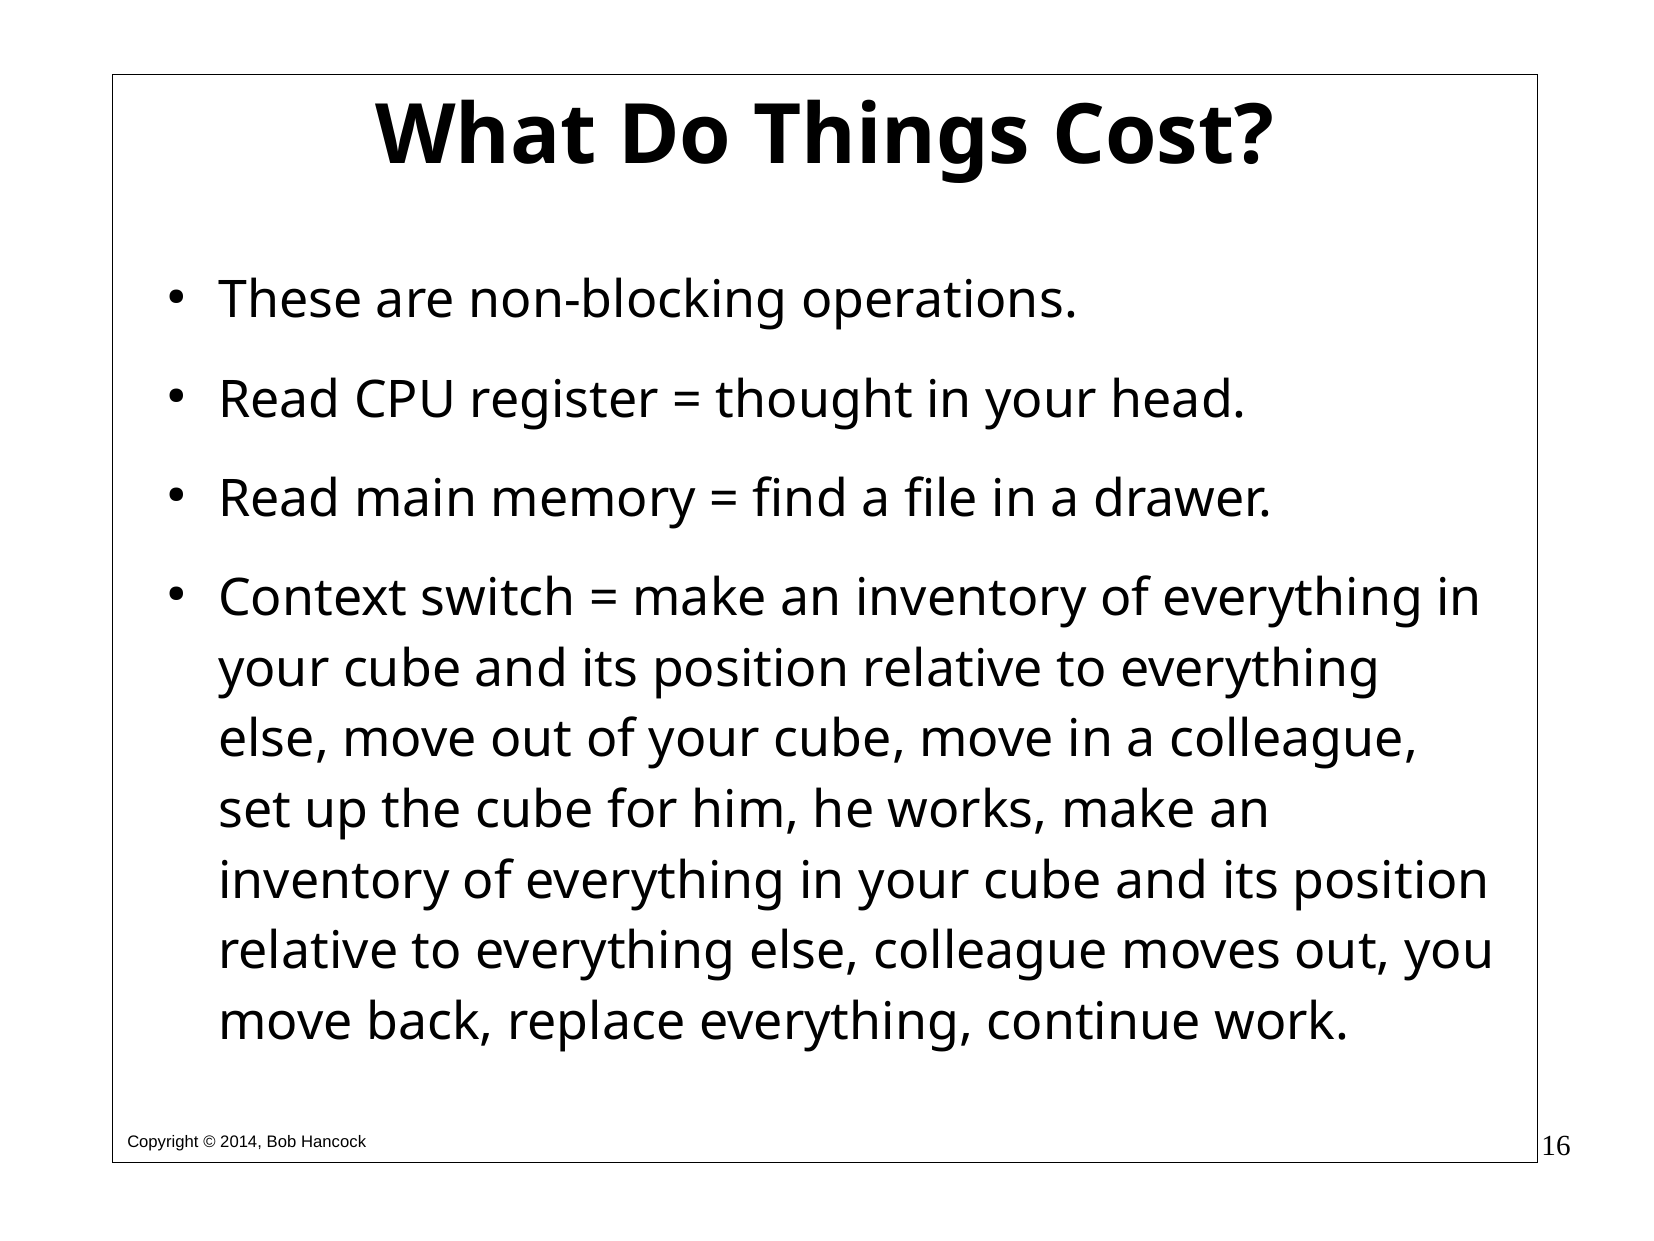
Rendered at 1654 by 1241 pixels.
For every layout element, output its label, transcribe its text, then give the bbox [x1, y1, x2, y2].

list These are non-blocking operations. Read CPU register = thought in your head. Read main memory = find a file in a drawer. Context switch = make an inventory of everything in your cube and its position relative to everything else, move out of your cube, move in a colleague, set up the cube for him, he works, make an inventory of everything in your cube and its position relative to everything else, colleague moves out, you move back, replace everything, continue work. [150, 262, 1501, 1126]
text_box Copyright © 2014, Bob Hancock [112, 1125, 382, 1159]
title What Do Things Cost? [112, 75, 1538, 188]
